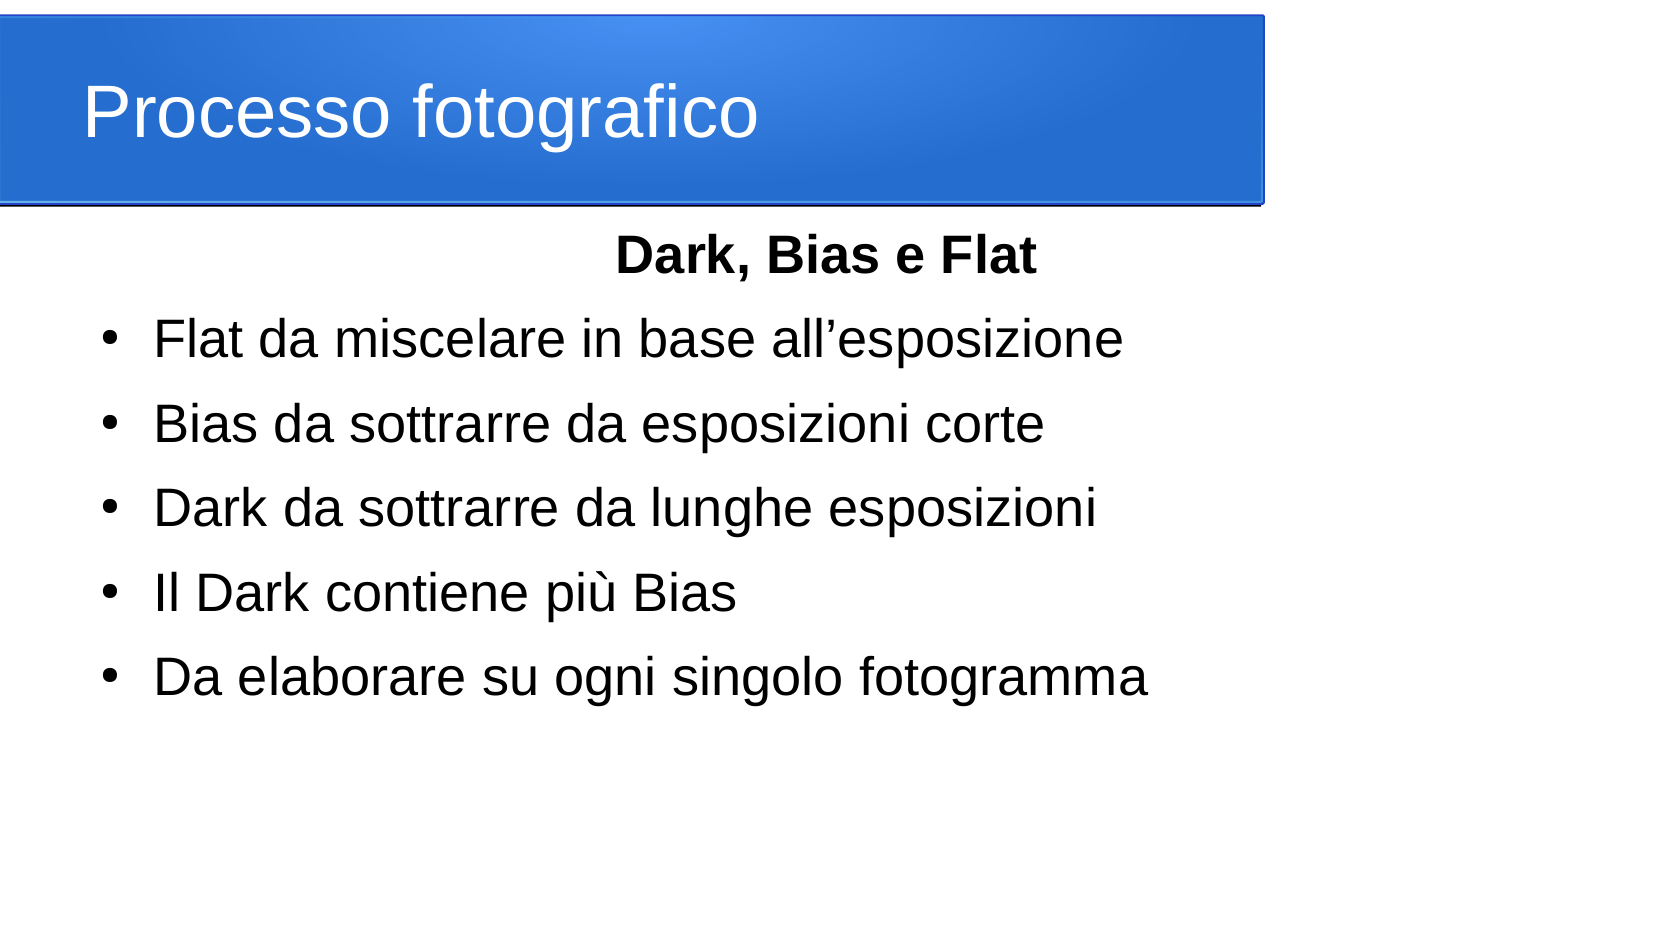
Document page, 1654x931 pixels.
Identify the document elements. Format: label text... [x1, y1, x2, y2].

title Processo fotografico [82, 35, 1235, 189]
list Dark, Bias e Flat Flat da miscelare in base all’esposizione Bias da sottrarre da esposizioni corte Dark da sottrarre da lunghe esposizioni Il Dark contiene più Bias Da elaborare su ogni singolo fotogramma [82, 224, 1571, 764]
